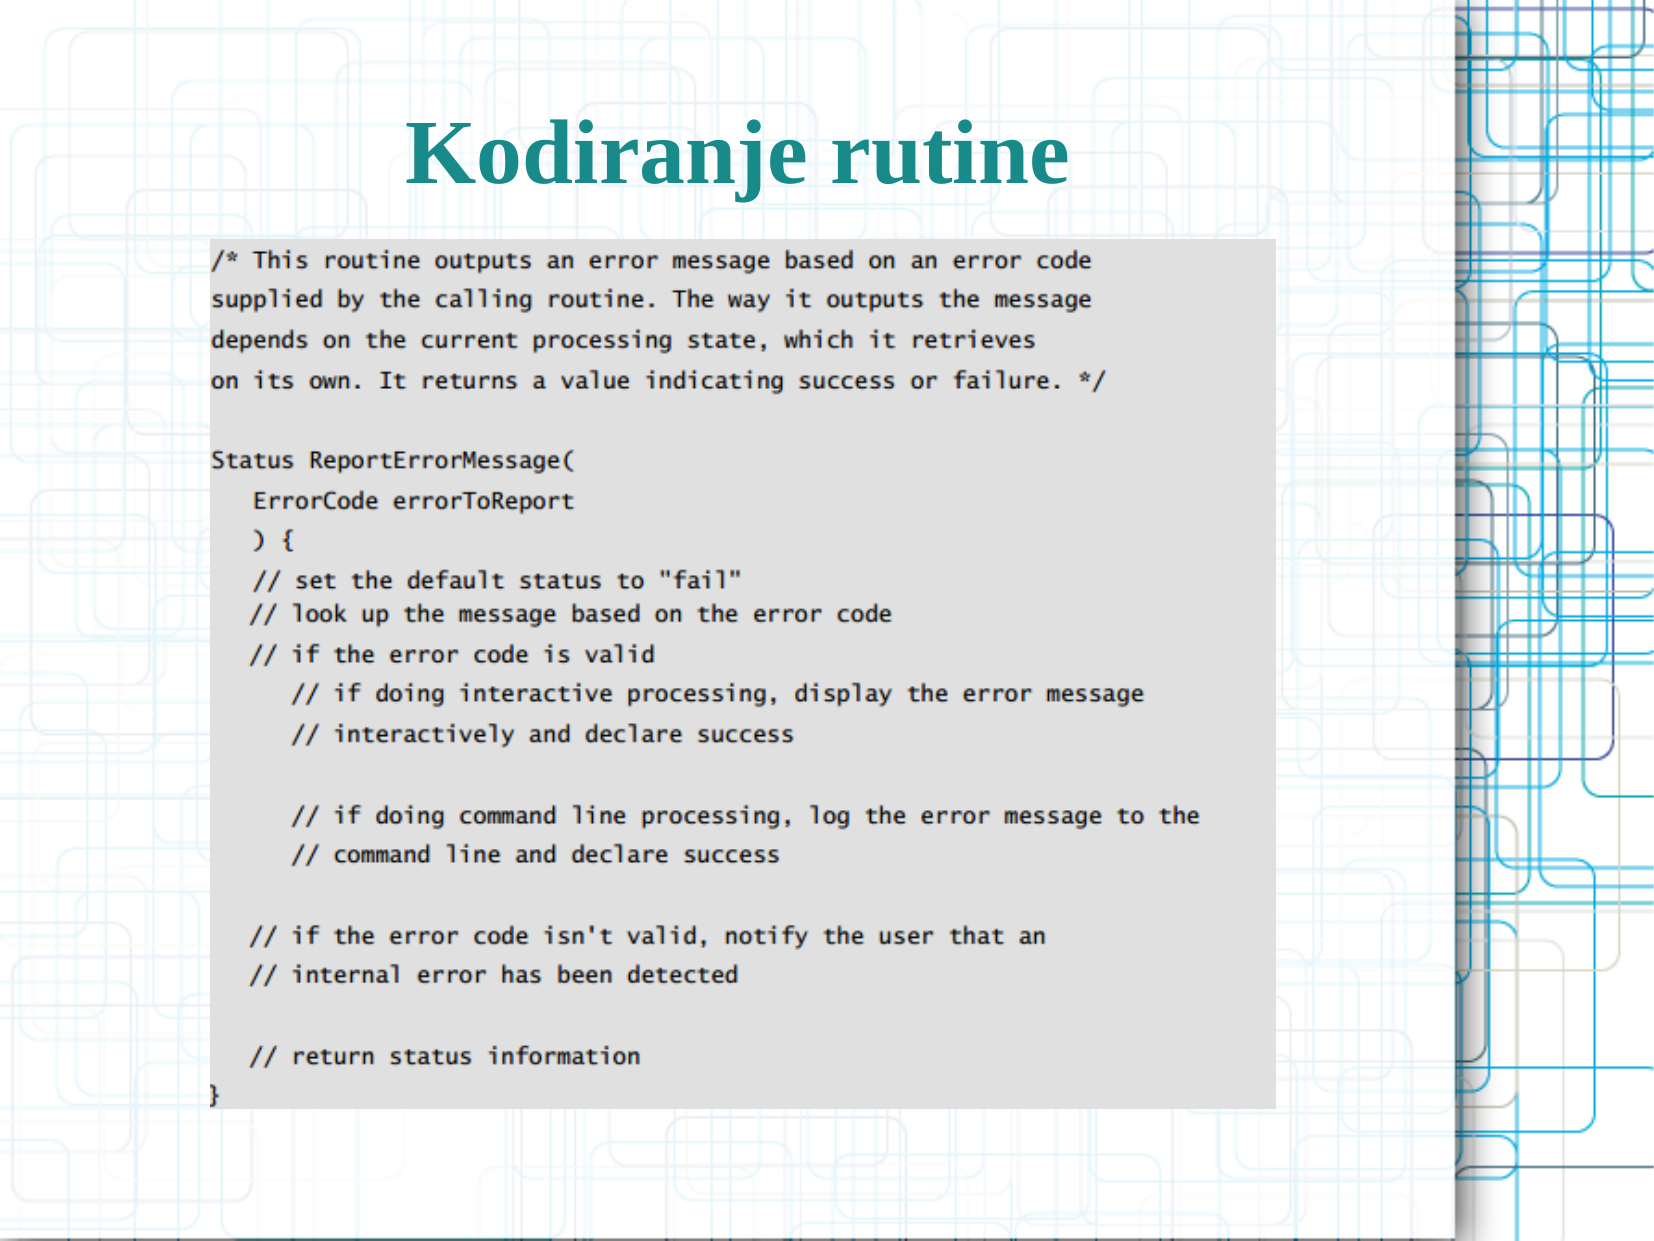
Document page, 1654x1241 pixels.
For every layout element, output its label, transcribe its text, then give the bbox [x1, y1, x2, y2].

title Kodiranje rutine [59, 49, 1418, 257]
picture [0, 0, 1654, 1241]
